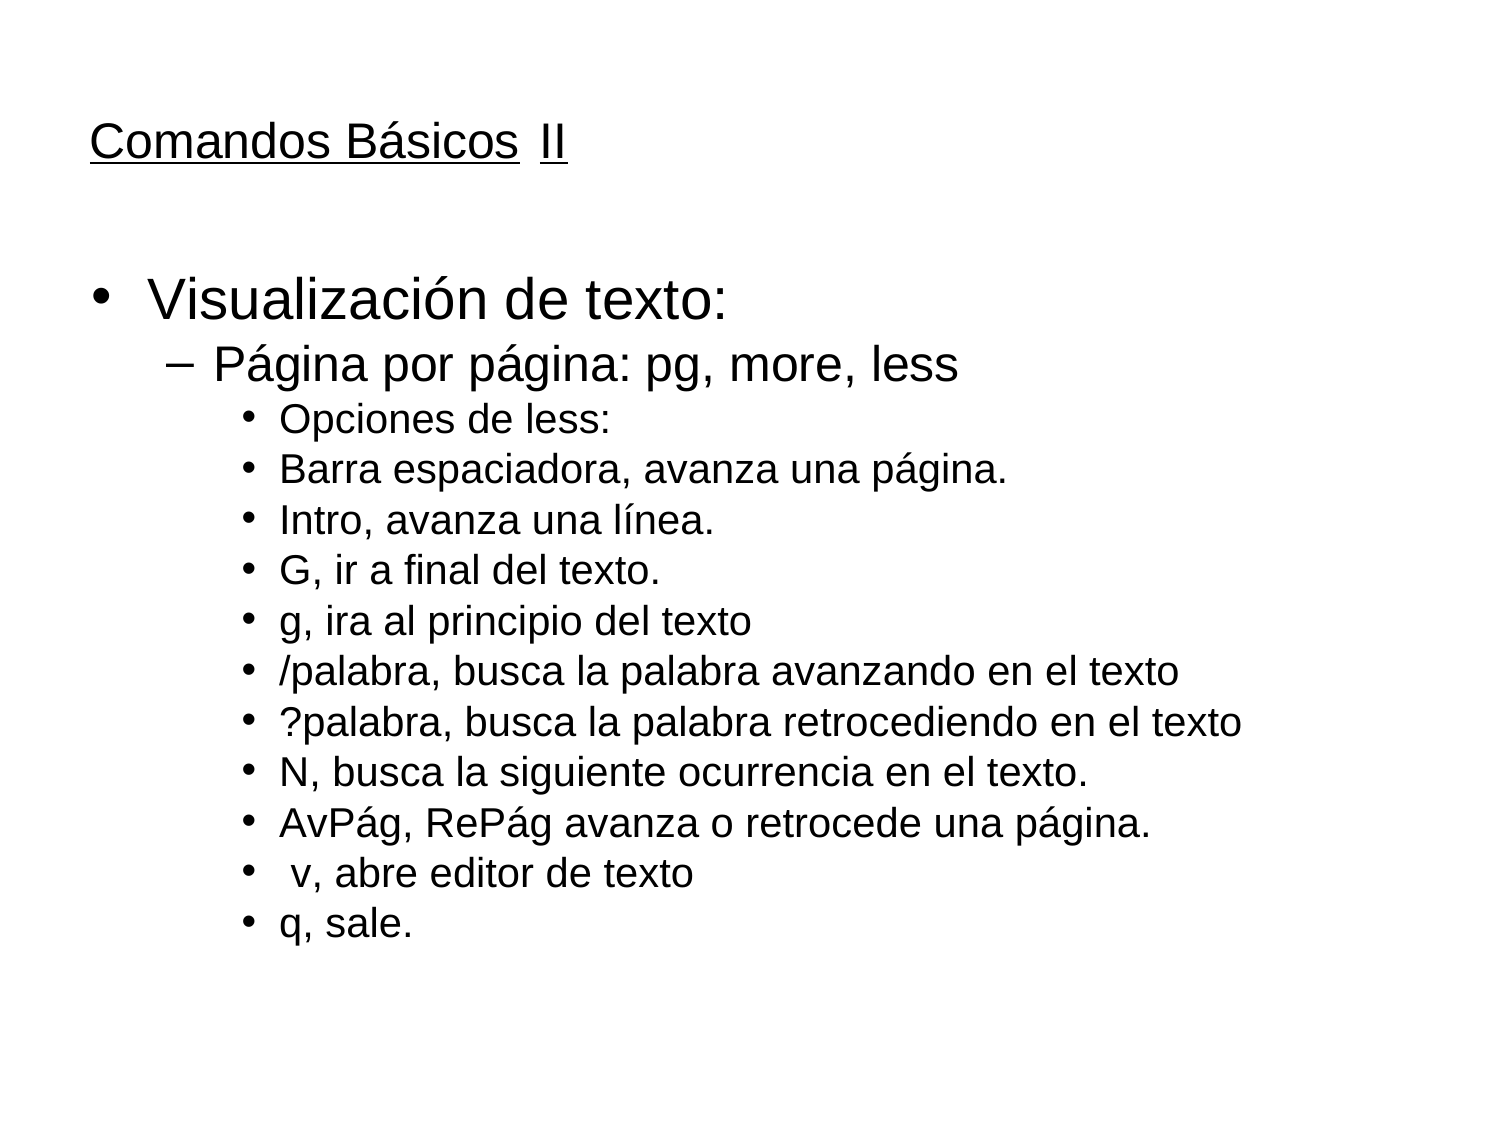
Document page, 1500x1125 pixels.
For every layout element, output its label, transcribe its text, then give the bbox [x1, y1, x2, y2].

list Visualización de texto: Página por página: pg, more, less Opciones de less: Barra espaciadora, avanza una página. Intro, avanza una línea. G, ir a final del texto. g, ira al principio del texto /palabra, busca la palabra avanzando en el texto ?palabra, busca la palabra retrocediendo en el texto N, busca la siguiente ocurrencia en el texto. AvPág, RePág avanza o retrocede una página. v, abre editor de texto q, sale. [76, 267, 1427, 1010]
title Comandos Básicos II [75, 45, 1426, 233]
